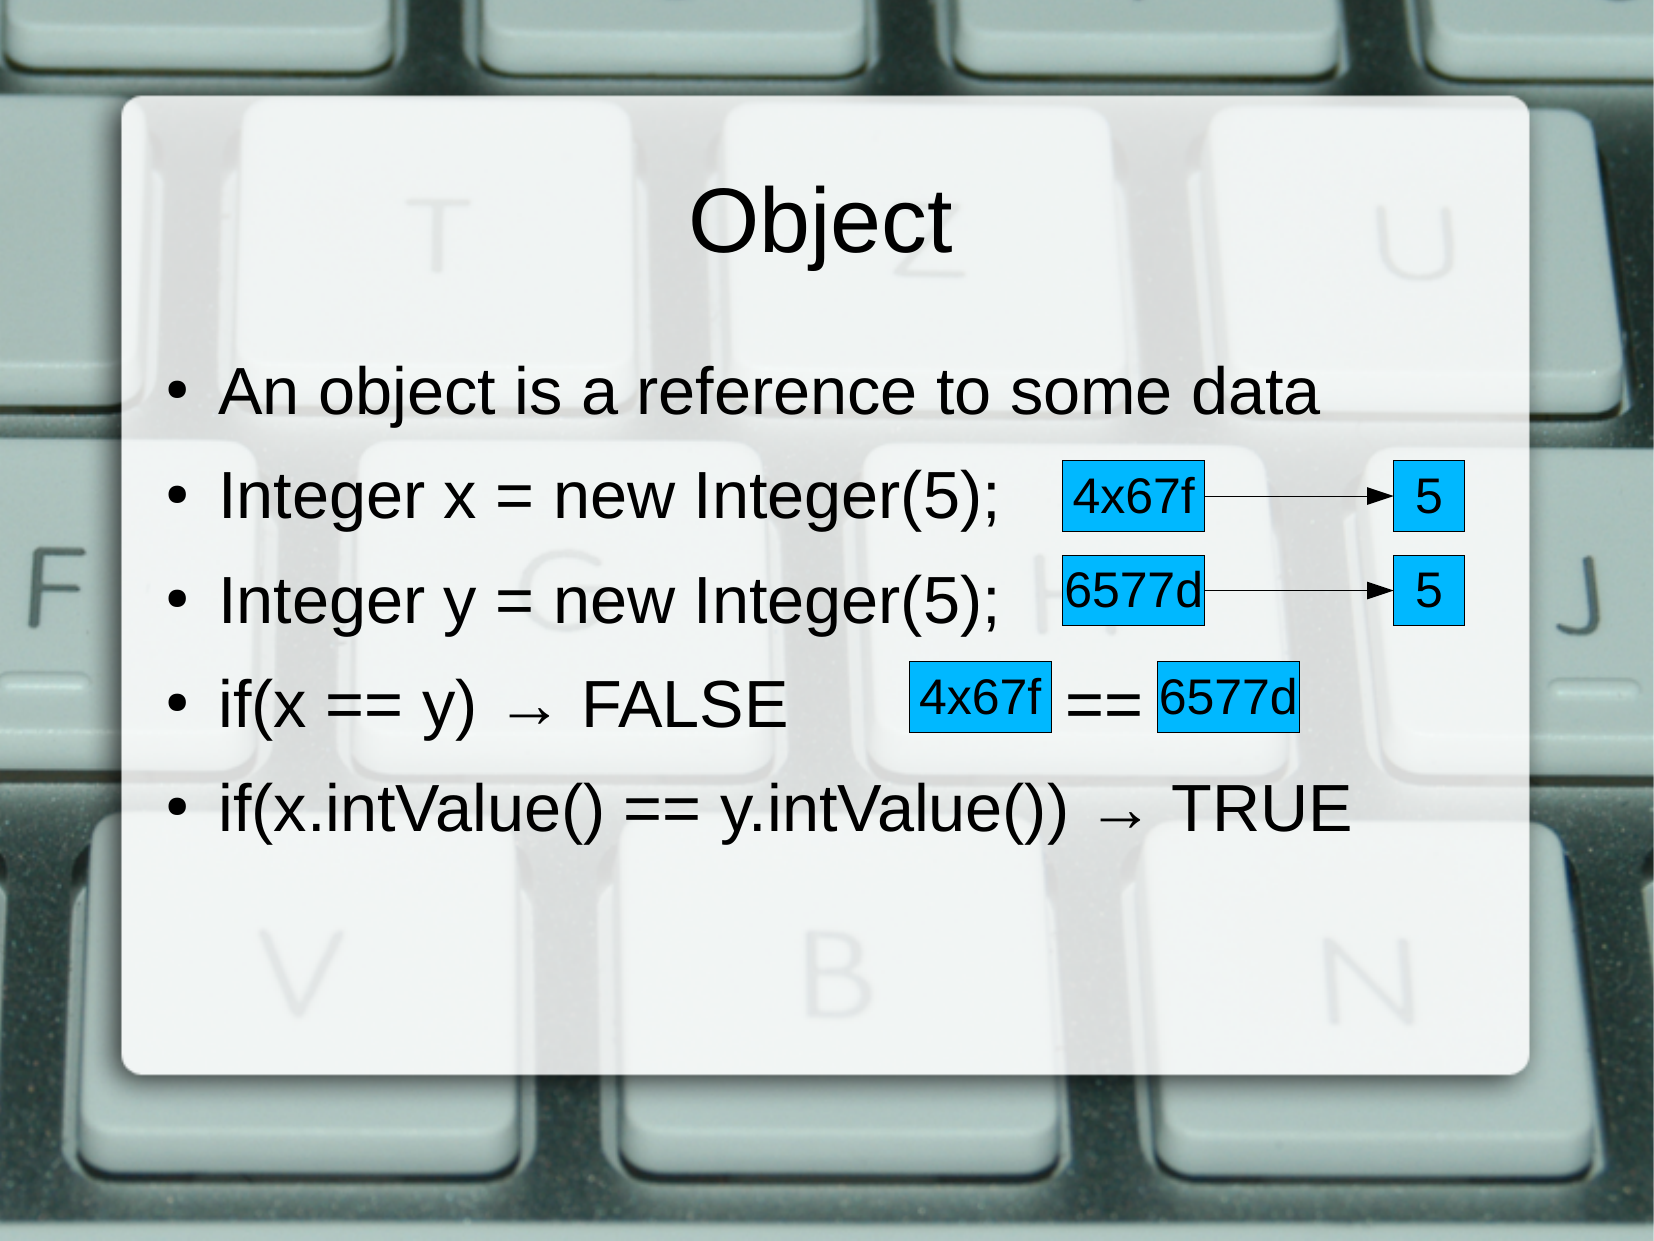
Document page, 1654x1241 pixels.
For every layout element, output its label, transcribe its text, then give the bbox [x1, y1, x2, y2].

text_box 5 [1393, 555, 1465, 626]
title Object [135, 117, 1506, 325]
text_box 6577d [1062, 555, 1205, 626]
text_box 4x67f [909, 661, 1052, 733]
text_box 5 [1393, 460, 1465, 532]
list An object is a reference to some data Integer x = new Integer(5); Integer y = new Integer(5); if(x == y) → FALSE == if(x.intValue() == y.intValue()) → TRUE [147, 354, 1506, 1063]
text_box 4x67f [1062, 460, 1205, 532]
picture [0, 0, 1654, 1241]
text_box 6577d [1157, 661, 1300, 733]
